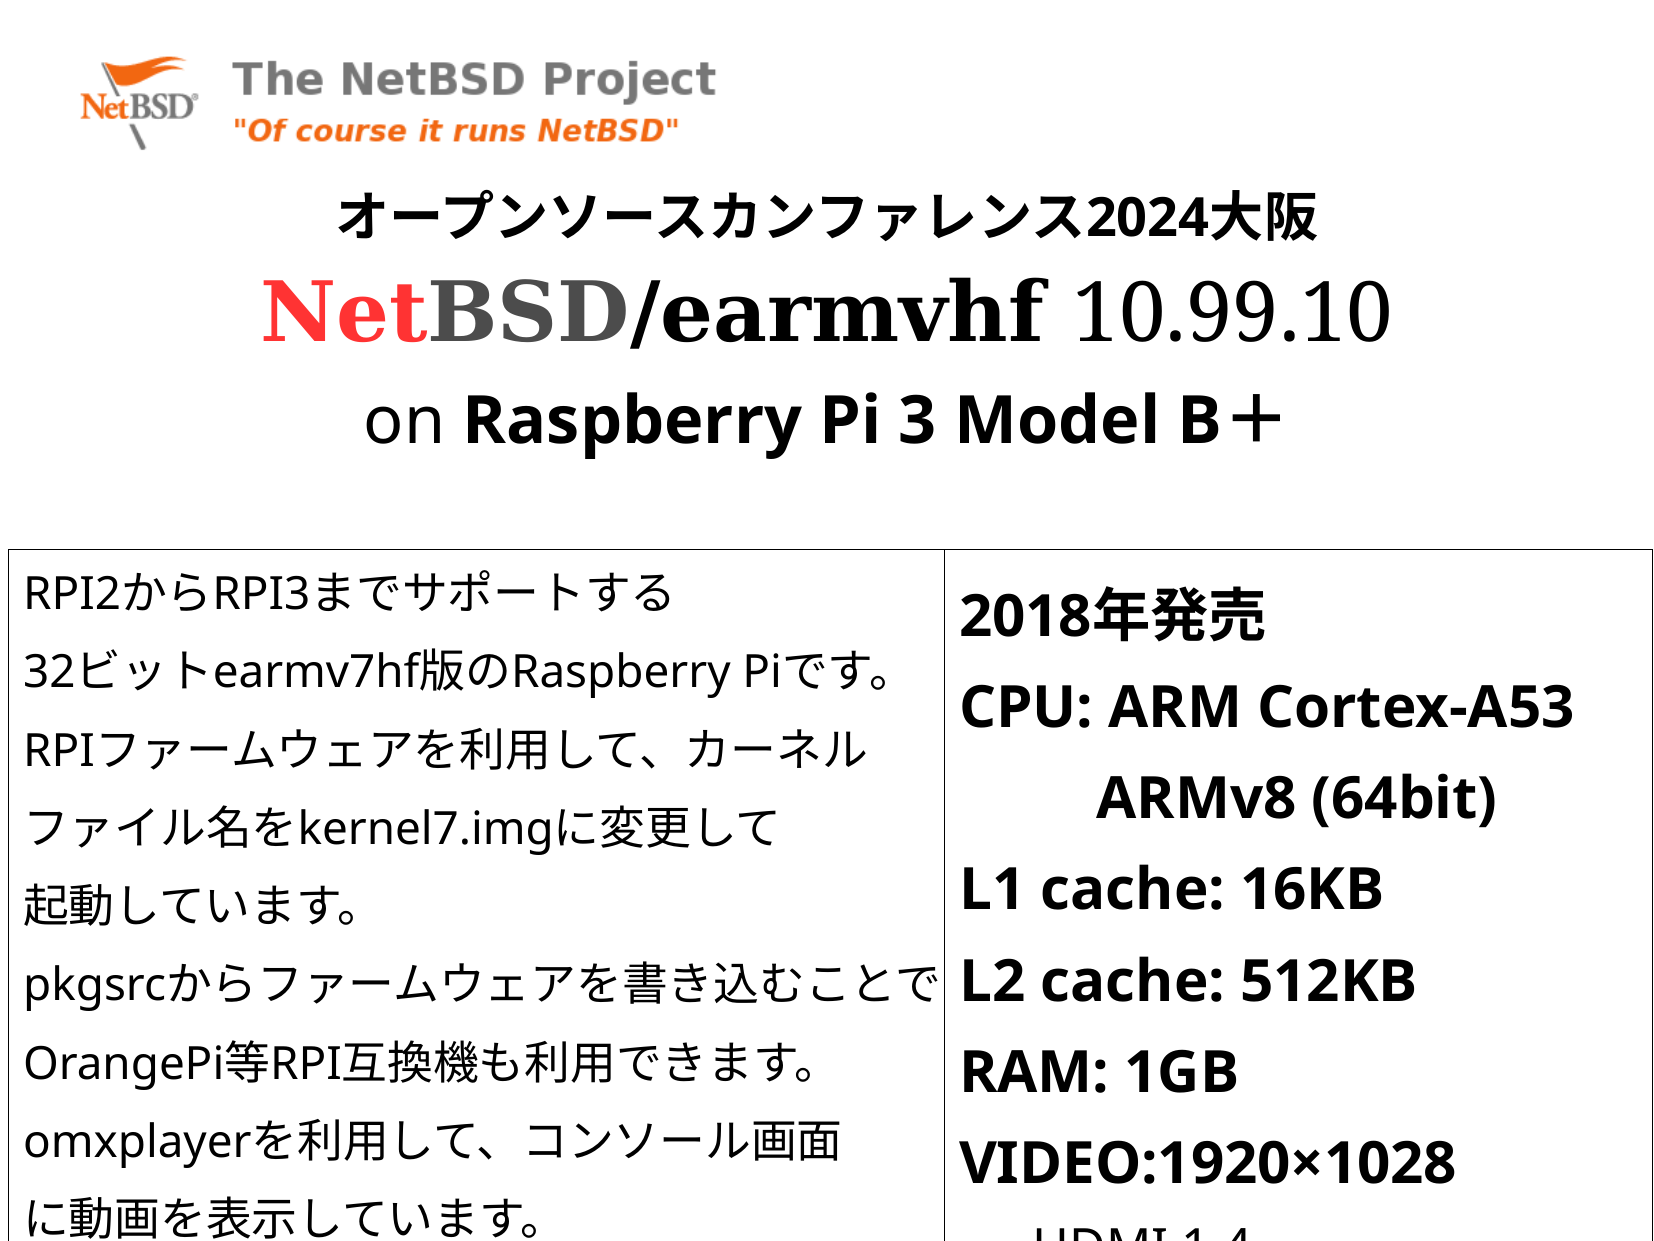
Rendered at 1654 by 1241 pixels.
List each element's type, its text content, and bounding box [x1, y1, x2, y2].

text_box 2018年発売 CPU: ARM Cortex-A53 ARMv8 (64bit) L1 cache: 16KB L2 cache: 512KB RAM: 1GB VIDEO:1920×1028 HDMI 1.4 ストレージ: 512GB SSD microSD 32GB [944, 549, 1653, 1229]
text_box RPI2からRPI3までサポートする 32ビットearmv7hf版のRaspberry Piです。 RPIファームウェアを利用して、カーネル ファイル名をkernel7.imgに変更して 起動しています。 pkgsrcからファームウェアを書き込むことで OrangePi等RPI互換機も利用できます。 omxplayerを利用して、コンソール画面 に動画を表示しています。 [8, 549, 944, 1229]
text_box オープンソースカンファレンス2024大阪 NetBSD/earmvhf 10.99.10 on Raspberry Pi 3 Model B＋ [59, 166, 1595, 549]
picture [59, 40, 751, 167]
